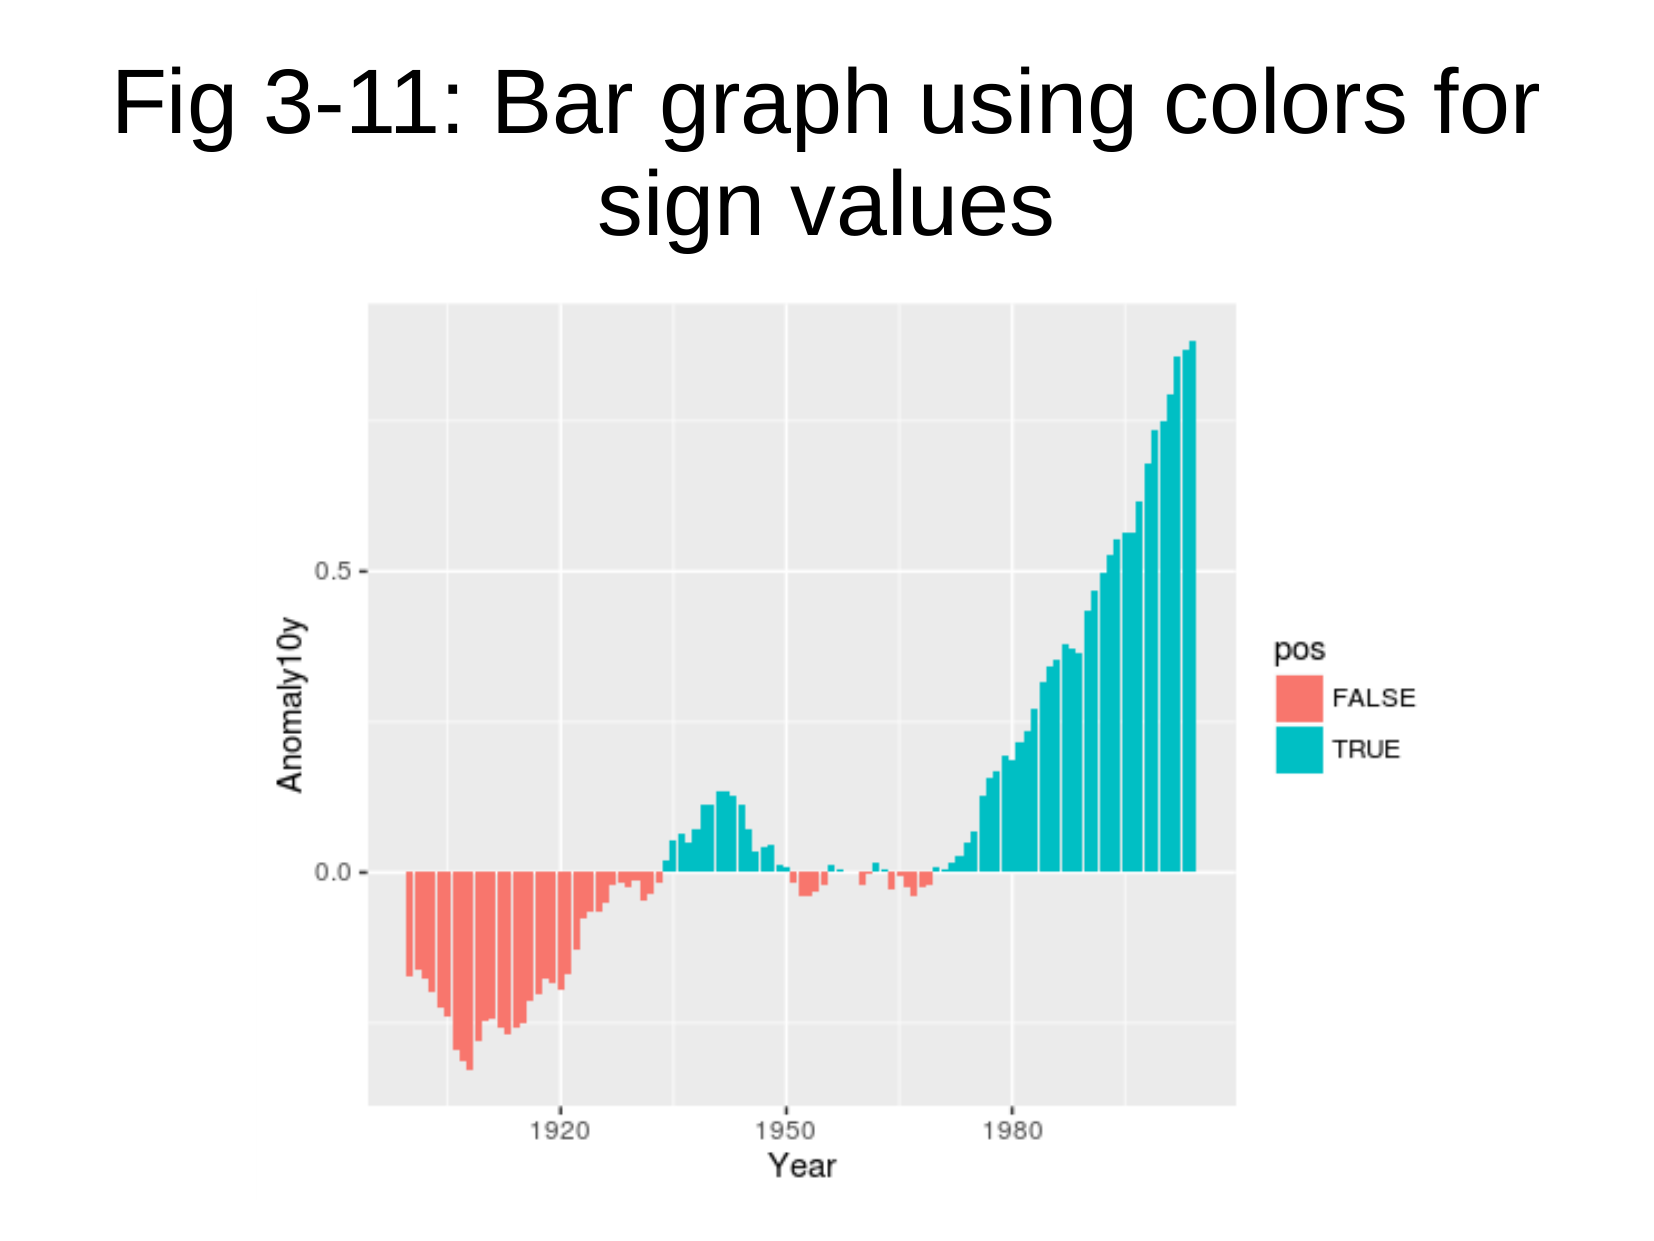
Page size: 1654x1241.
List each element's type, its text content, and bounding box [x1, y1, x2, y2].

picture [255, 288, 1471, 1201]
title Fig 3-11: Bar graph using colors for sign values [82, 49, 1571, 257]
